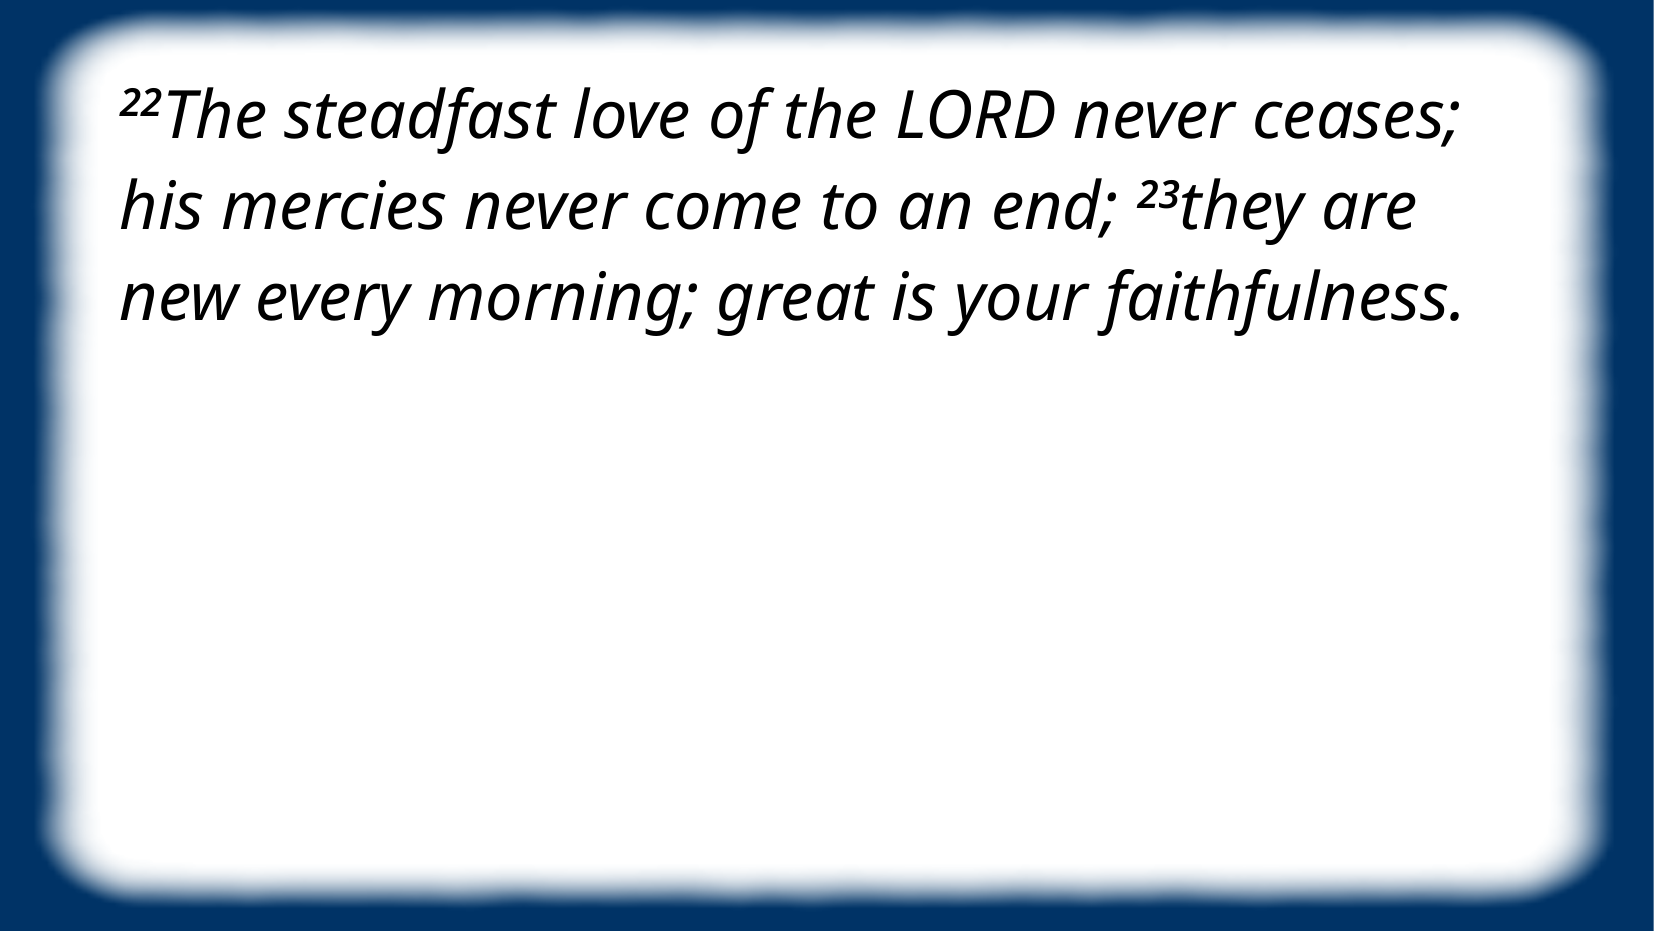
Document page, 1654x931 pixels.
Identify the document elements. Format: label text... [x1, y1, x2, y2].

picture [0, 0, 1654, 931]
text_box 22The steadfast love of the LORD never ceases; his mercies never come to an end; 23they are new every morning; great is your faithfulness. [105, 60, 1546, 342]
